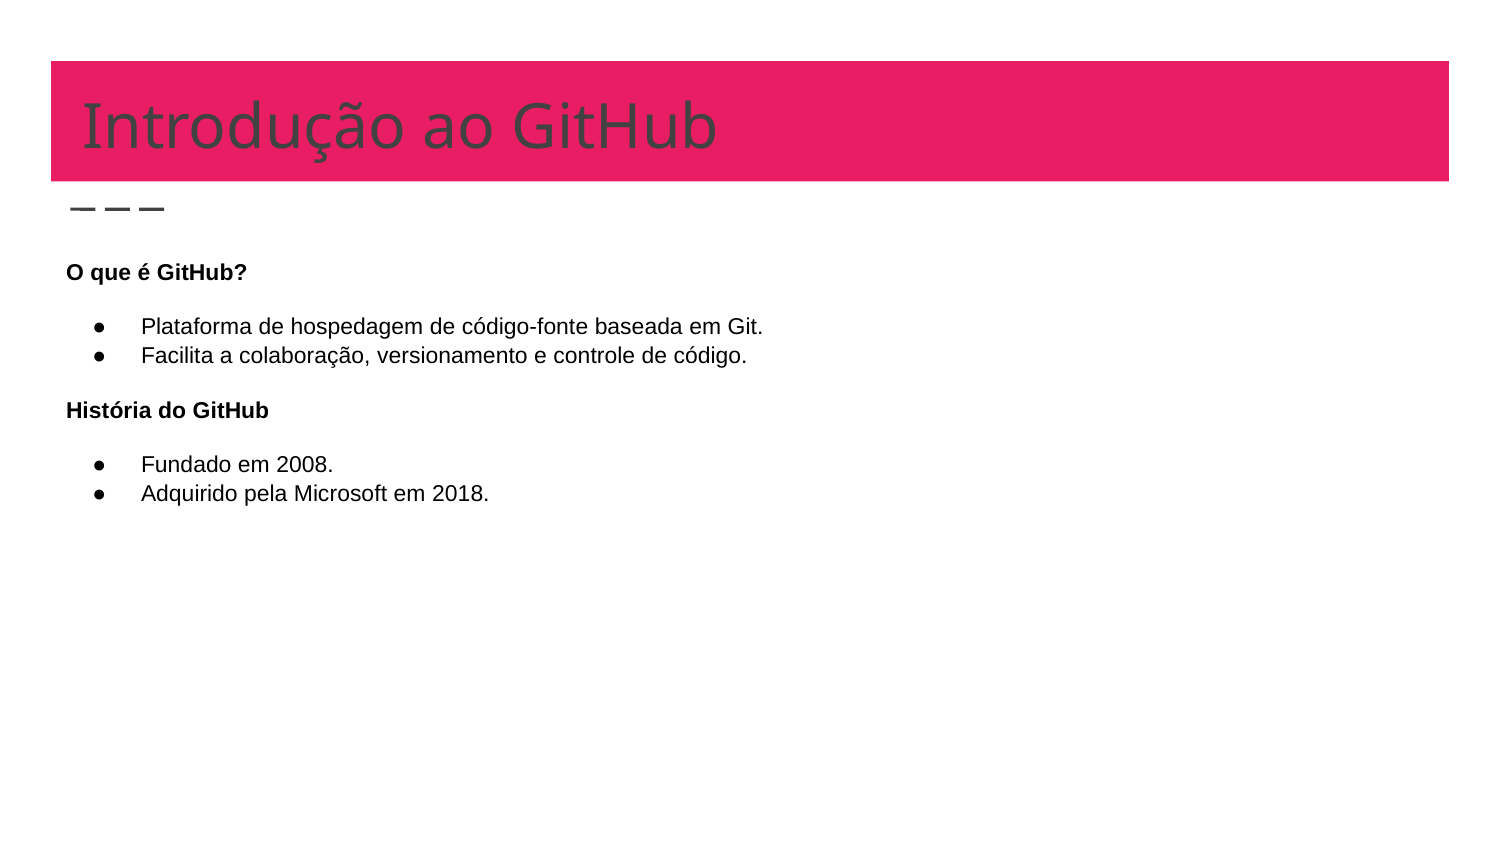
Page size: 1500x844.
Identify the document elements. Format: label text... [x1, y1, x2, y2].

list O que é GitHub? Plataforma de hospedagem de código-fonte baseada em Git. Facilita a colaboração, versionamento e controle de código. História do GitHub Fundado em 2008. Adquirido pela Microsoft em 2018. [51, 240, 1449, 750]
title Introdução ao GitHub [51, 61, 1449, 182]
